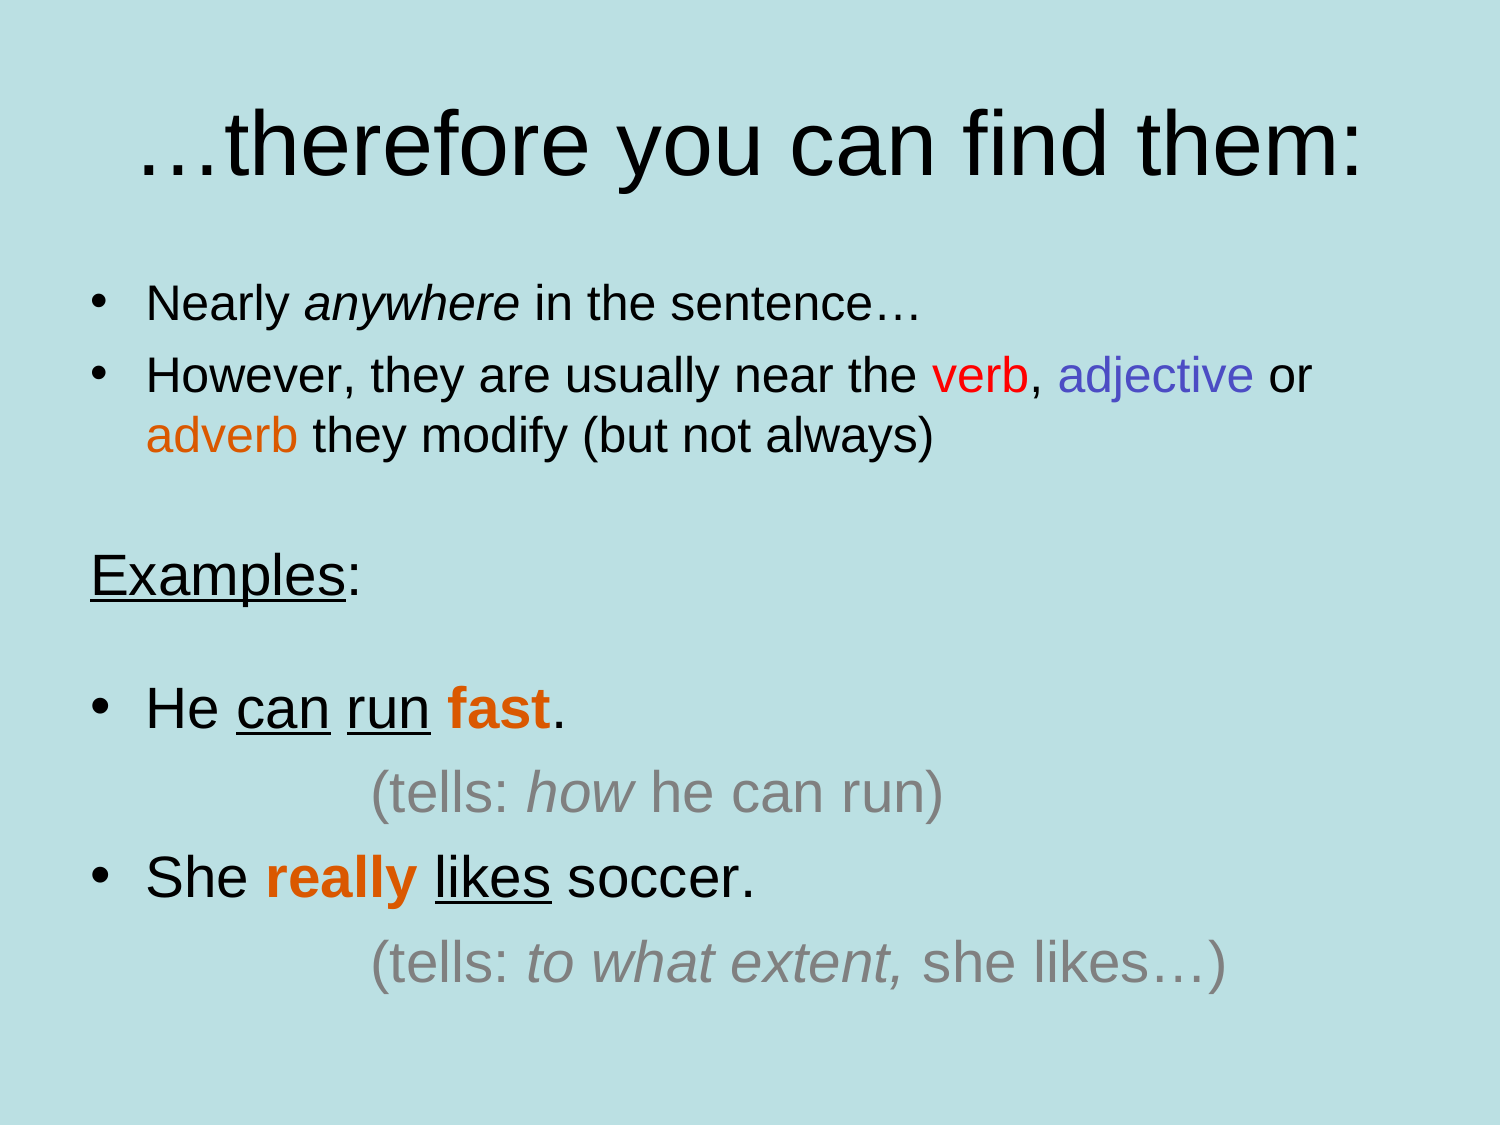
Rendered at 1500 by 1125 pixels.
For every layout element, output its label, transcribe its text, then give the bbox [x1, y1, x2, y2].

text_box Nearly anywhere in the sentence… However, they are usually near the verb, adjective or adverb they modify (but not always) Examples: He can run fast. (tells: how he can run) She really likes soccer. (tells: to what extent, she likes…) [75, 262, 1426, 1005]
text_box …therefore you can find them: [75, 45, 1426, 233]
